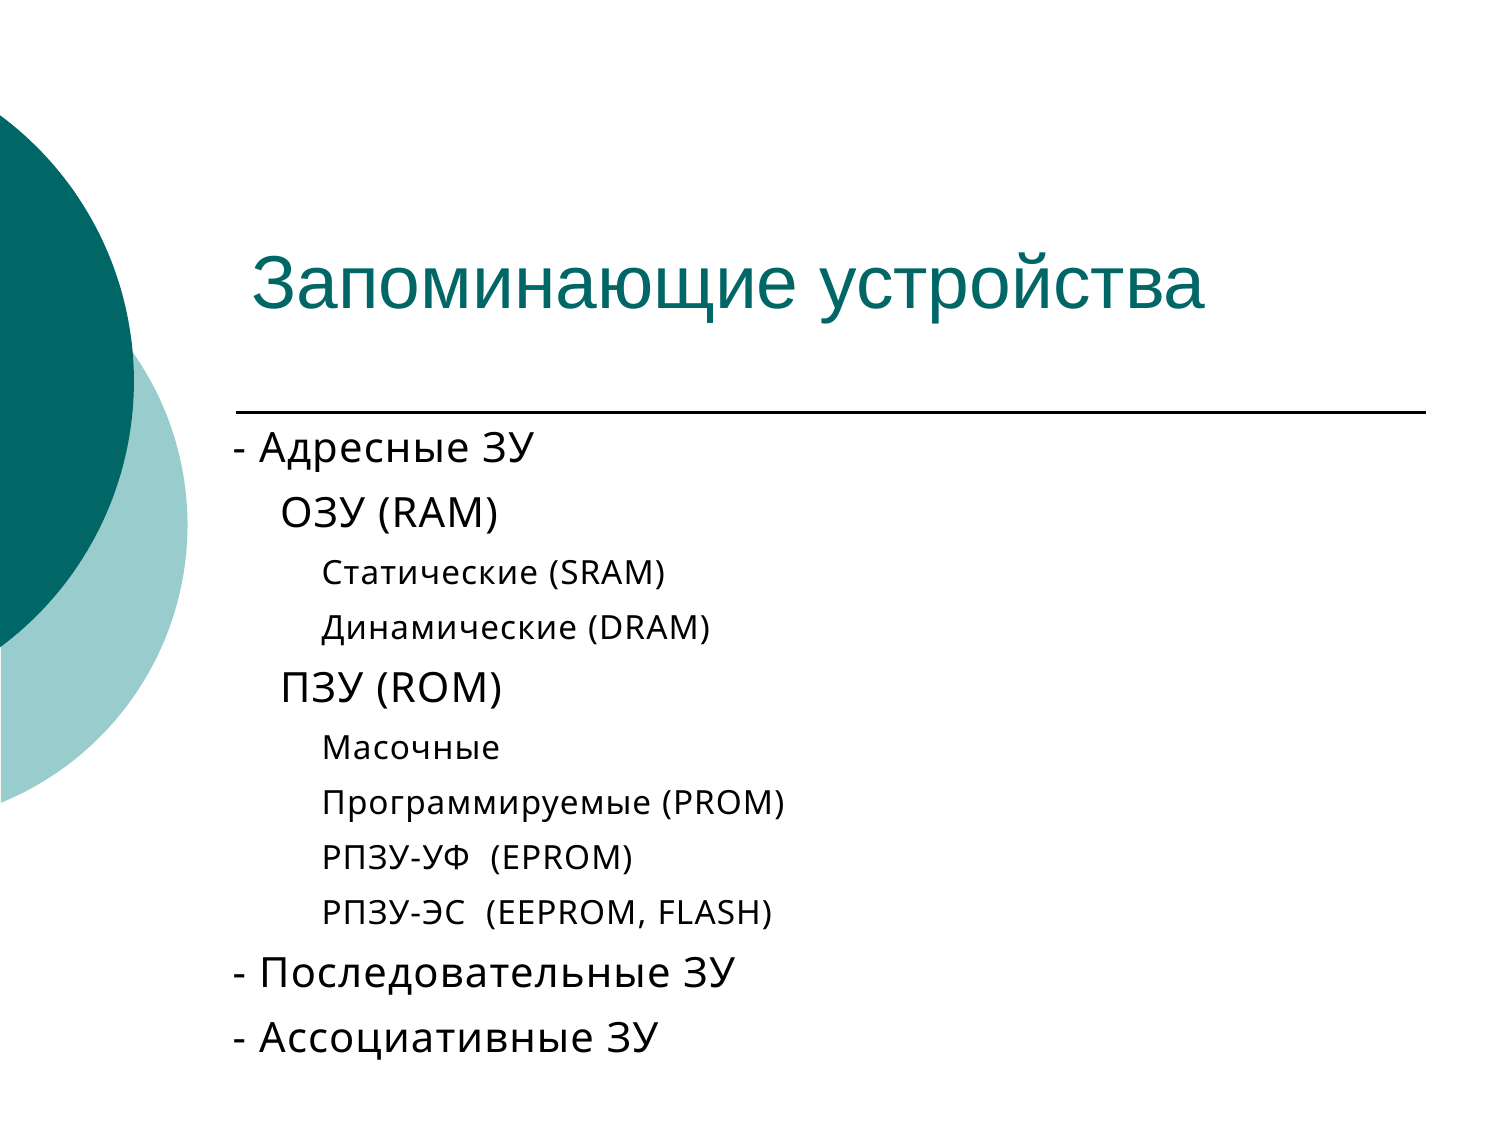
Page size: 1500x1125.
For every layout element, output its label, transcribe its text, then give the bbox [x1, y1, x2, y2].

title Запоминающие устройства [236, 186, 1425, 372]
subtitle - Адресные ЗУ ОЗУ (RAM) Статические (SRAM) Динамические (DRAM) ПЗУ (ROM) Масочные Программируемые (PROM) РПЗУ-УФ (EPROM) РПЗУ-ЭС (EEPROM, FLASH) - Последовательные ЗУ - Ассоциативные ЗУ [217, 413, 1406, 1063]
